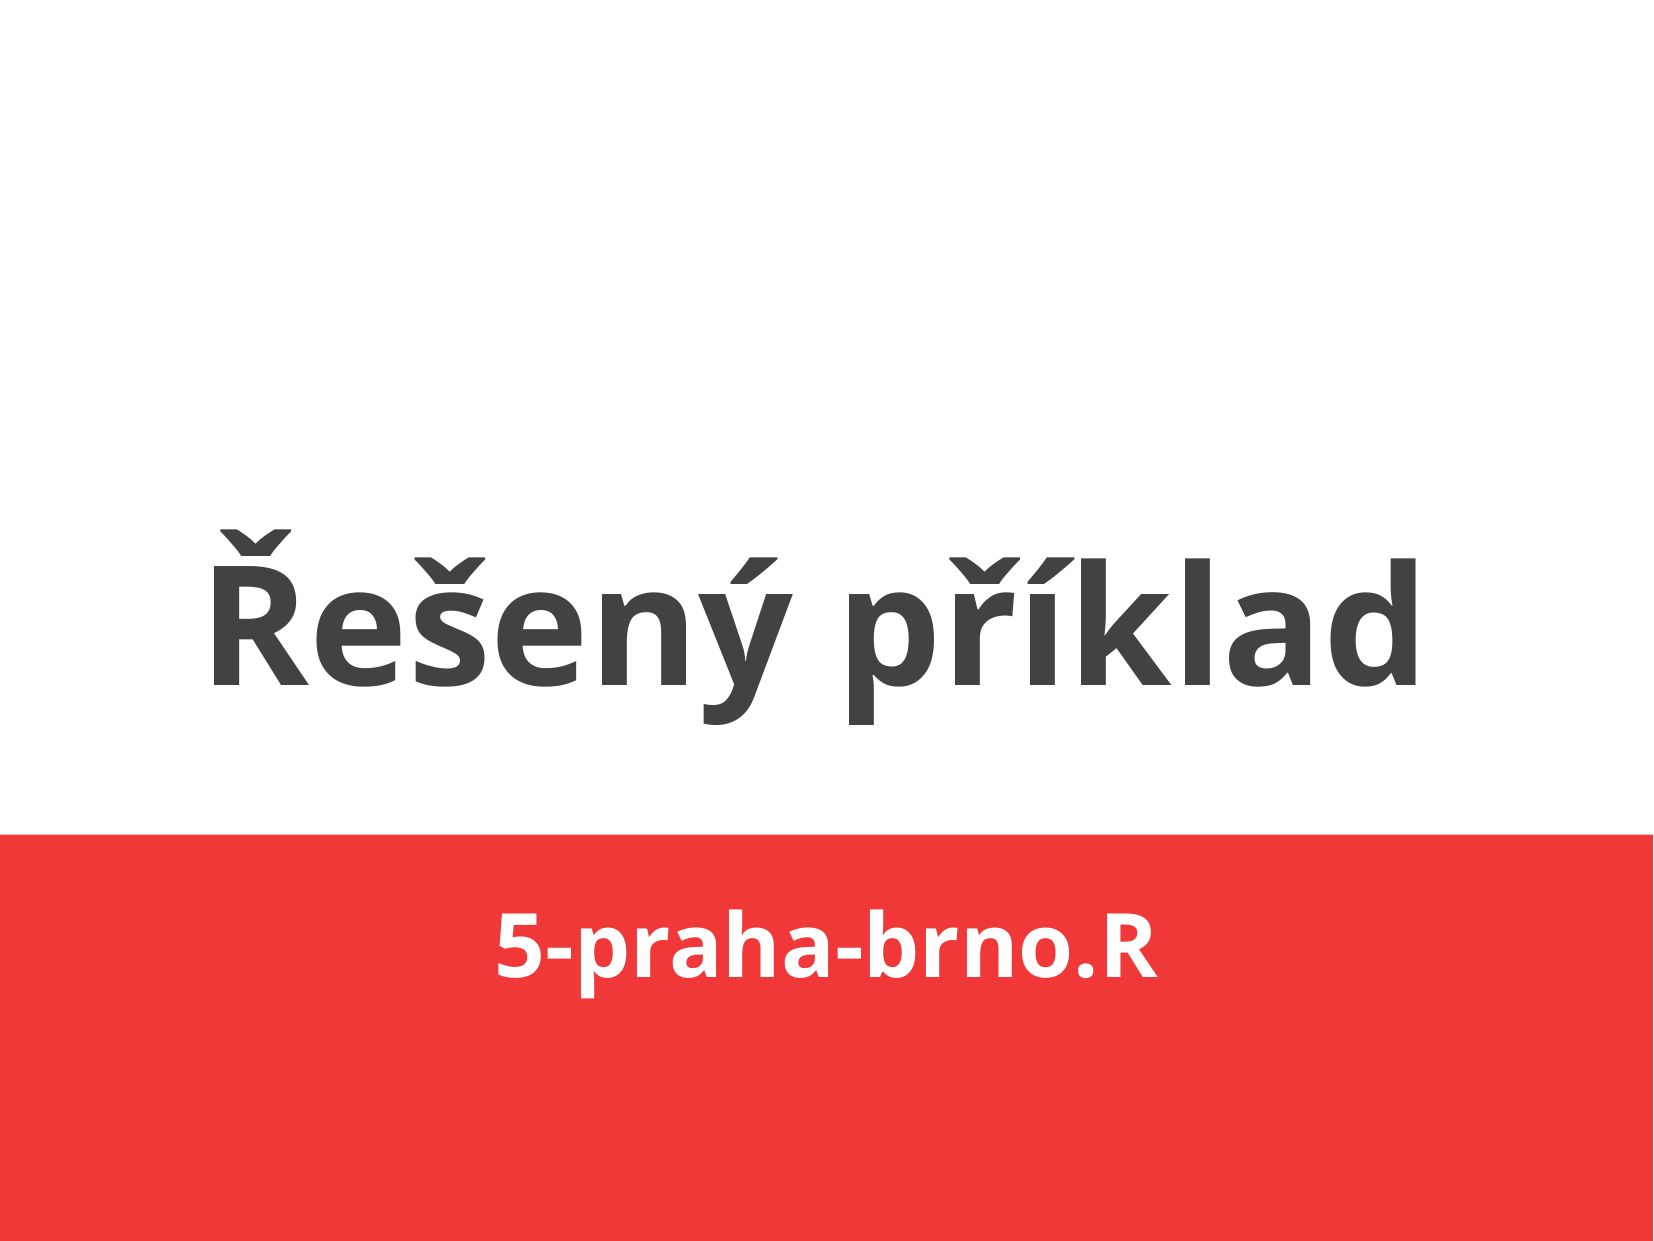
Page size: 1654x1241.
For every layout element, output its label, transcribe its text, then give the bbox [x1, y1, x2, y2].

list 5-praha-brno.R [82, 881, 1571, 1010]
title Řešený příklad [70, 517, 1559, 725]
